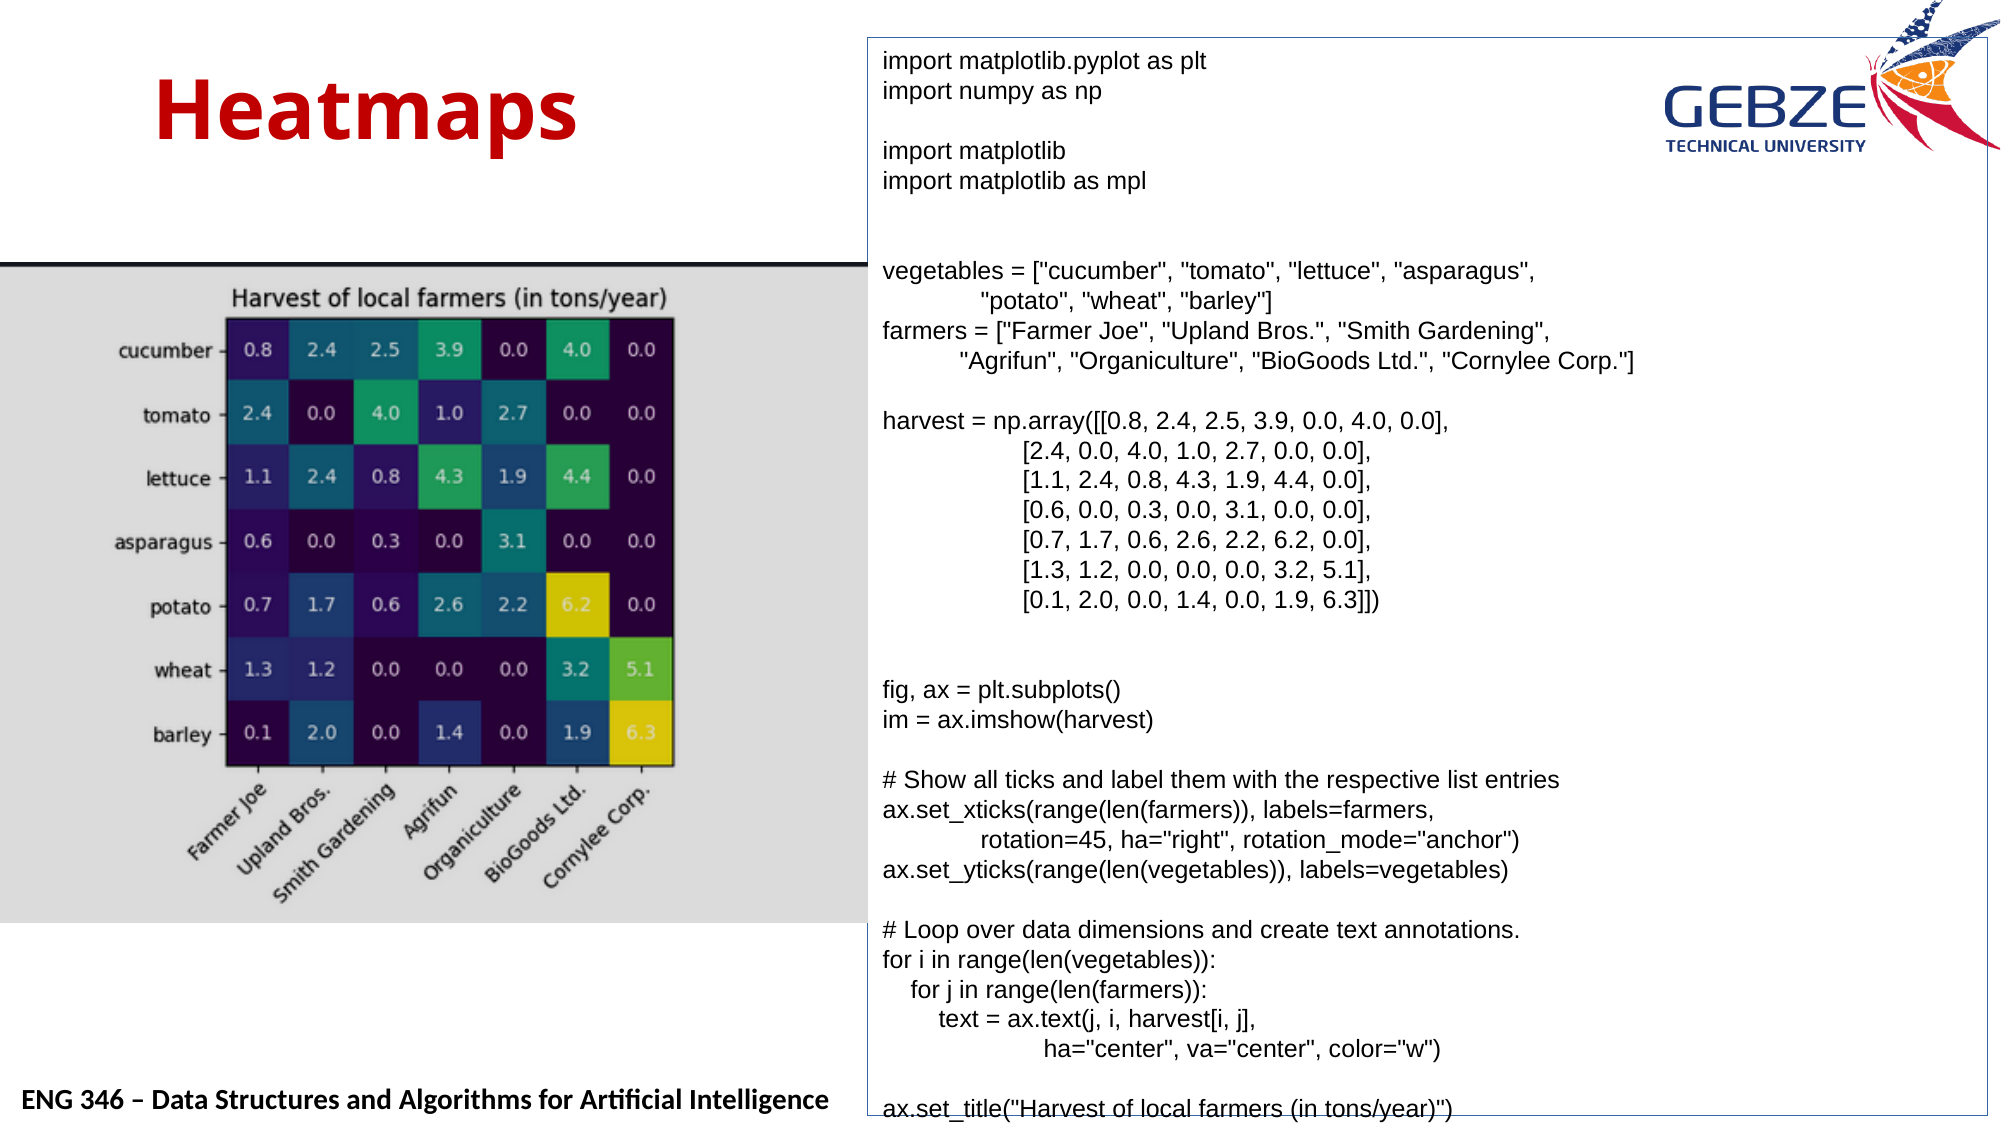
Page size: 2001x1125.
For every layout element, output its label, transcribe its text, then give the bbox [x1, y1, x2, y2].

text_box import matplotlib.pyplot as plt import numpy as np import matplotlib import matplotlib as mpl vegetables = ["cucumber", "tomato", "lettuce", "asparagus", "potato", "wheat", "barley"] farmers = ["Farmer Joe", "Upland Bros.", "Smith Gardening", "Agrifun", "Organiculture", "BioGoods Ltd.", "Cornylee Corp."] harvest = np.array([[0.8, 2.4, 2.5, 3.9, 0.0, 4.0, 0.0], [2.4, 0.0, 4.0, 1.0, 2.7, 0.0, 0.0], [1.1, 2.4, 0.8, 4.3, 1.9, 4.4, 0.0], [0.6, 0.0, 0.3, 0.0, 3.1, 0.0, 0.0], [0.7, 1.7, 0.6, 2.6, 2.2, 6.2, 0.0], [1.3, 1.2, 0.0, 0.0, 0.0, 3.2, 5.1], [0.1, 2.0, 0.0, 1.4, 0.0, 1.9, 6.3]]) fig, ax = plt.subplots() im = ax.imshow(harvest) # Show all ticks and label them with the respective list entries ax.set_xticks(range(len(farmers)), labels=farmers, rotation=45, ha="right", rotation_mode="anchor") ax.set_yticks(range(len(vegetables)), labels=vegetables) # Loop over data dimensions and create text annotations. for i in range(len(vegetables)): for j in range(len(farmers)): text = ax.text(j, i, harvest[i, j], ha="center", va="center", color="w") ax.set_title("Harvest of local farmers (in tons/year)") fig.tight_layout() plt.show() [867, 37, 1988, 1116]
picture [0, 262, 868, 923]
picture [1665, 0, 2001, 152]
title Heatmaps [137, 59, 867, 166]
